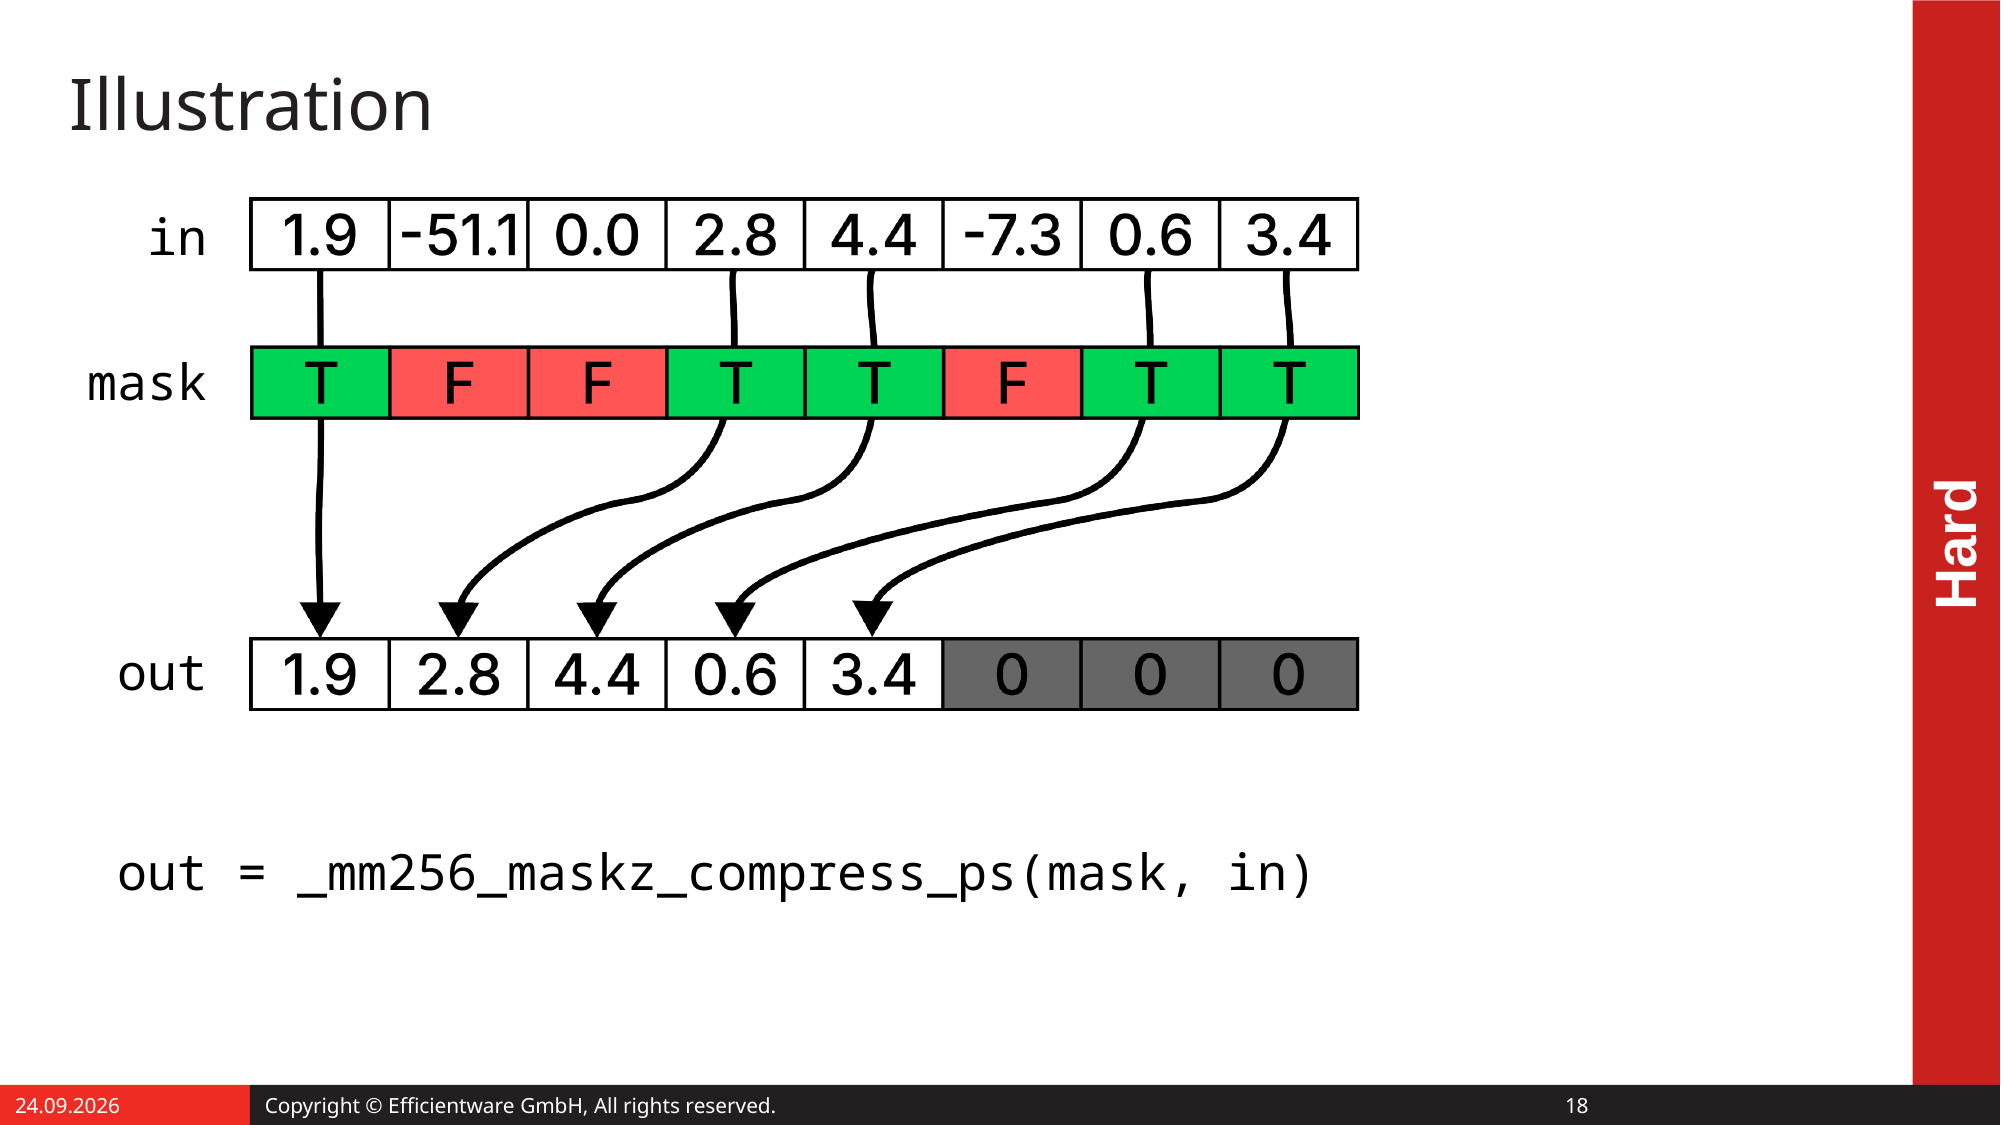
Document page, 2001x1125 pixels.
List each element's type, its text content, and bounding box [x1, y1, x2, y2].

text_box in mask out [71, 198, 233, 712]
slide_number 30.10.2025 [0, 1084, 249, 1125]
picture [249, 197, 1360, 711]
slide_number <number> [1550, 1084, 2000, 1125]
text_box out = _mm256_maskz_compress_ps(mask, in) [102, 832, 1384, 909]
footer Copyright © Efficientware GmbH, All rights reserved. [249, 1084, 1550, 1125]
title Illustration [55, 52, 1945, 156]
text_box Hard [1912, 0, 2000, 1084]
